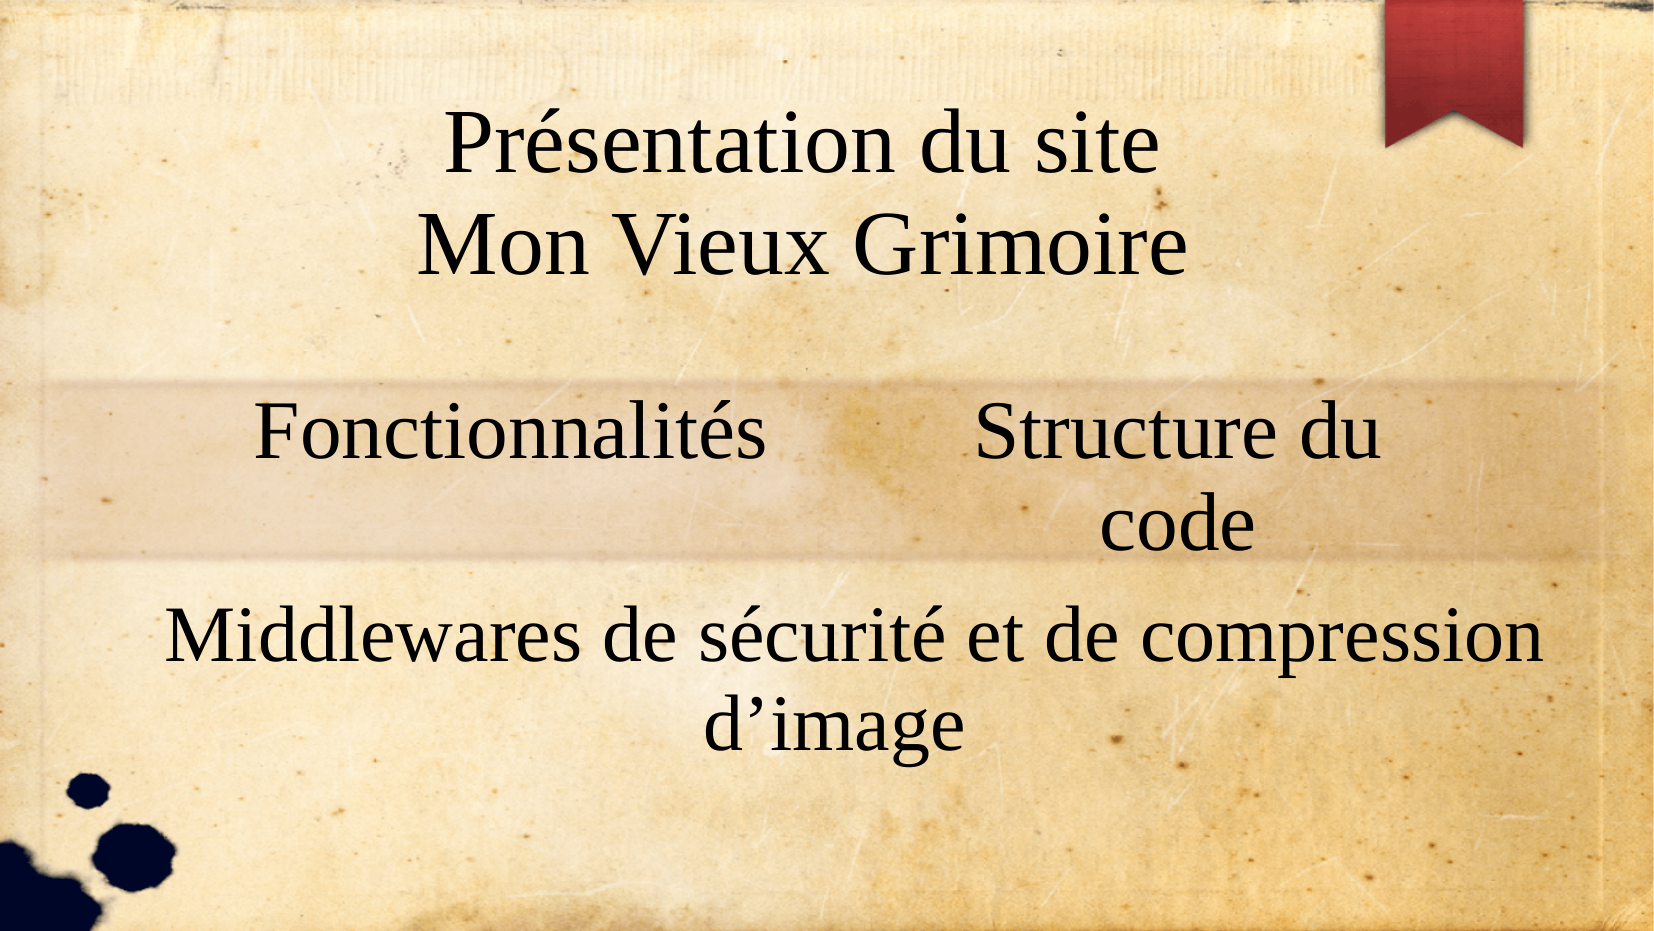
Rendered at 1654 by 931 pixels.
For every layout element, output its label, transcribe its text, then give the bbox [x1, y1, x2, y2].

title Présentation du site Mon Vieux Grimoire [59, 90, 1548, 296]
list Middlewares de sécurité et de compression d’image [76, 590, 1565, 768]
list Fonctionnalités [112, 383, 838, 502]
picture [0, 0, 1654, 931]
list Structure du code [838, 383, 1447, 590]
